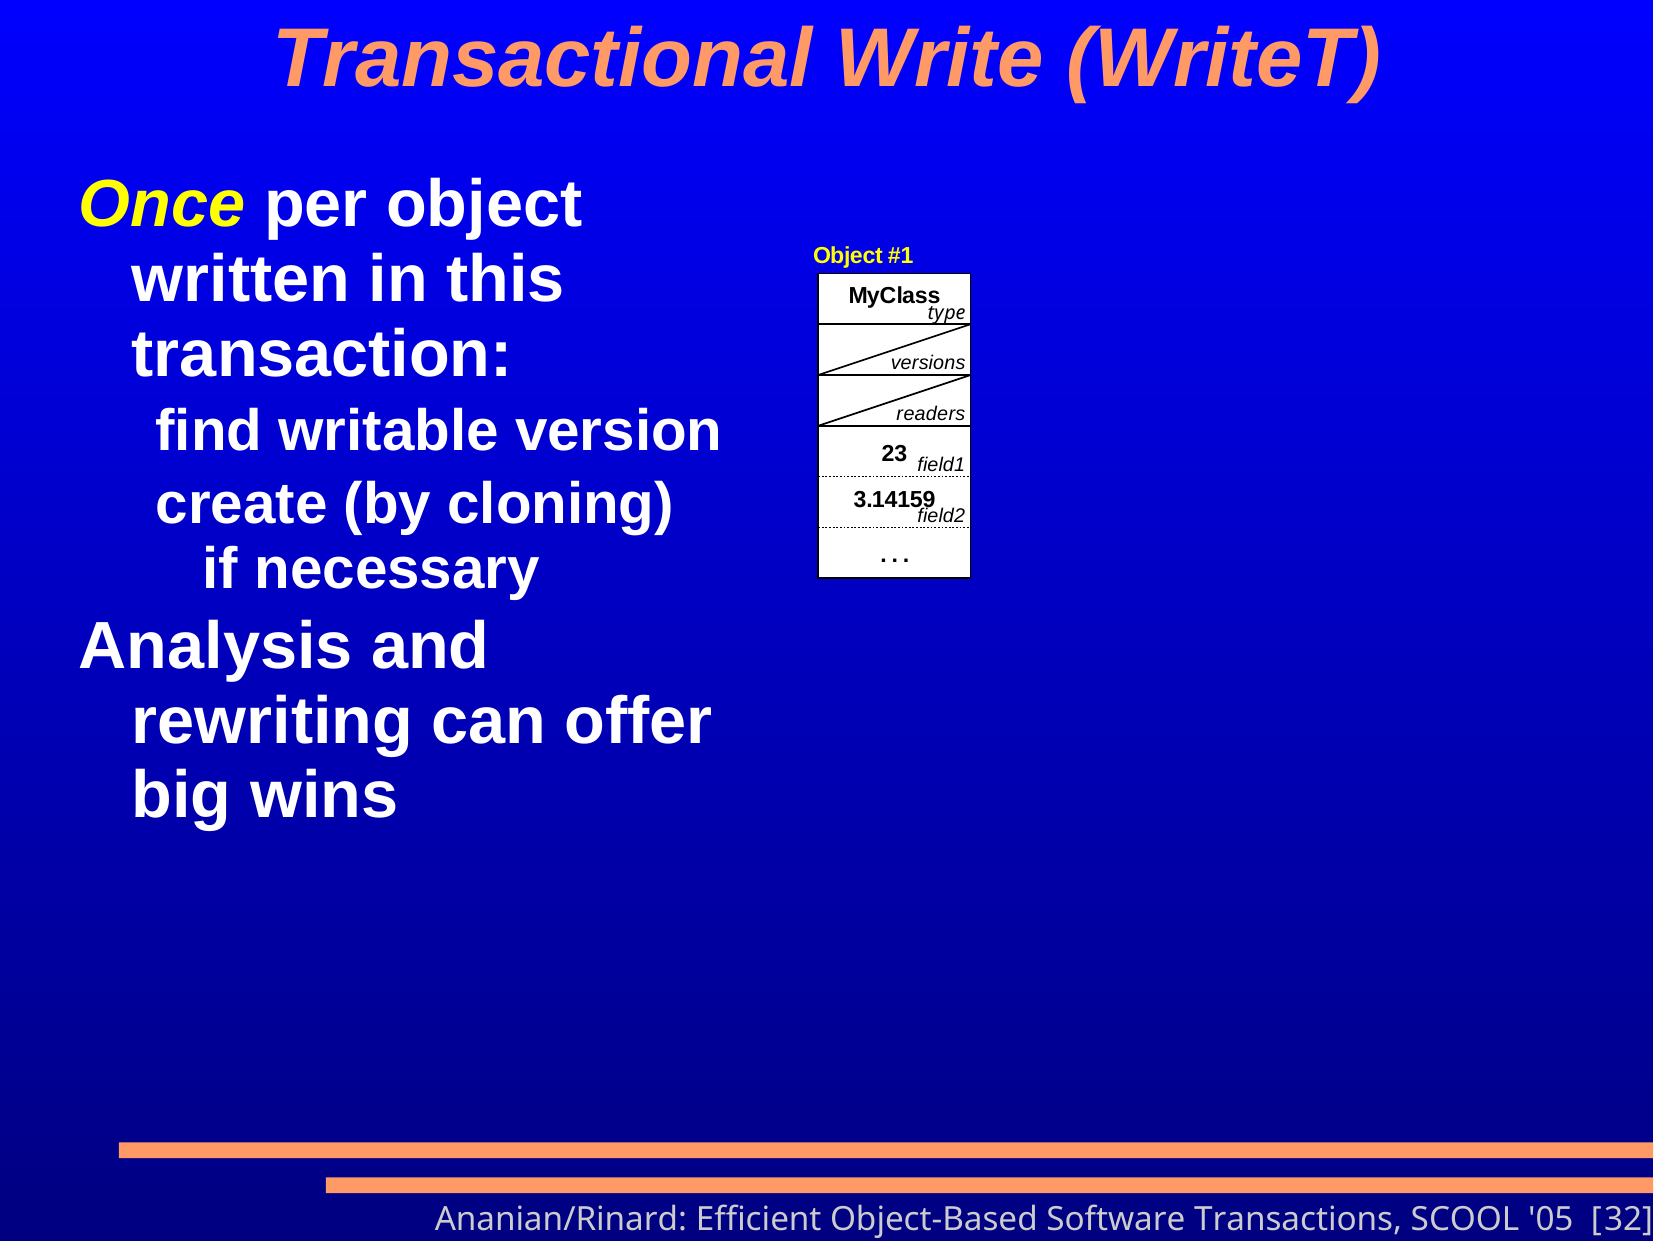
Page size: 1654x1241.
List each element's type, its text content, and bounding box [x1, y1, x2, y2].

picture [756, 79, 1653, 650]
list Once per object written in this transaction: find writable version create (by cloning) if necessary Analysis and rewriting can offer big wins [61, 166, 726, 1147]
title Transactional Write (WriteT) [121, 0, 1534, 115]
